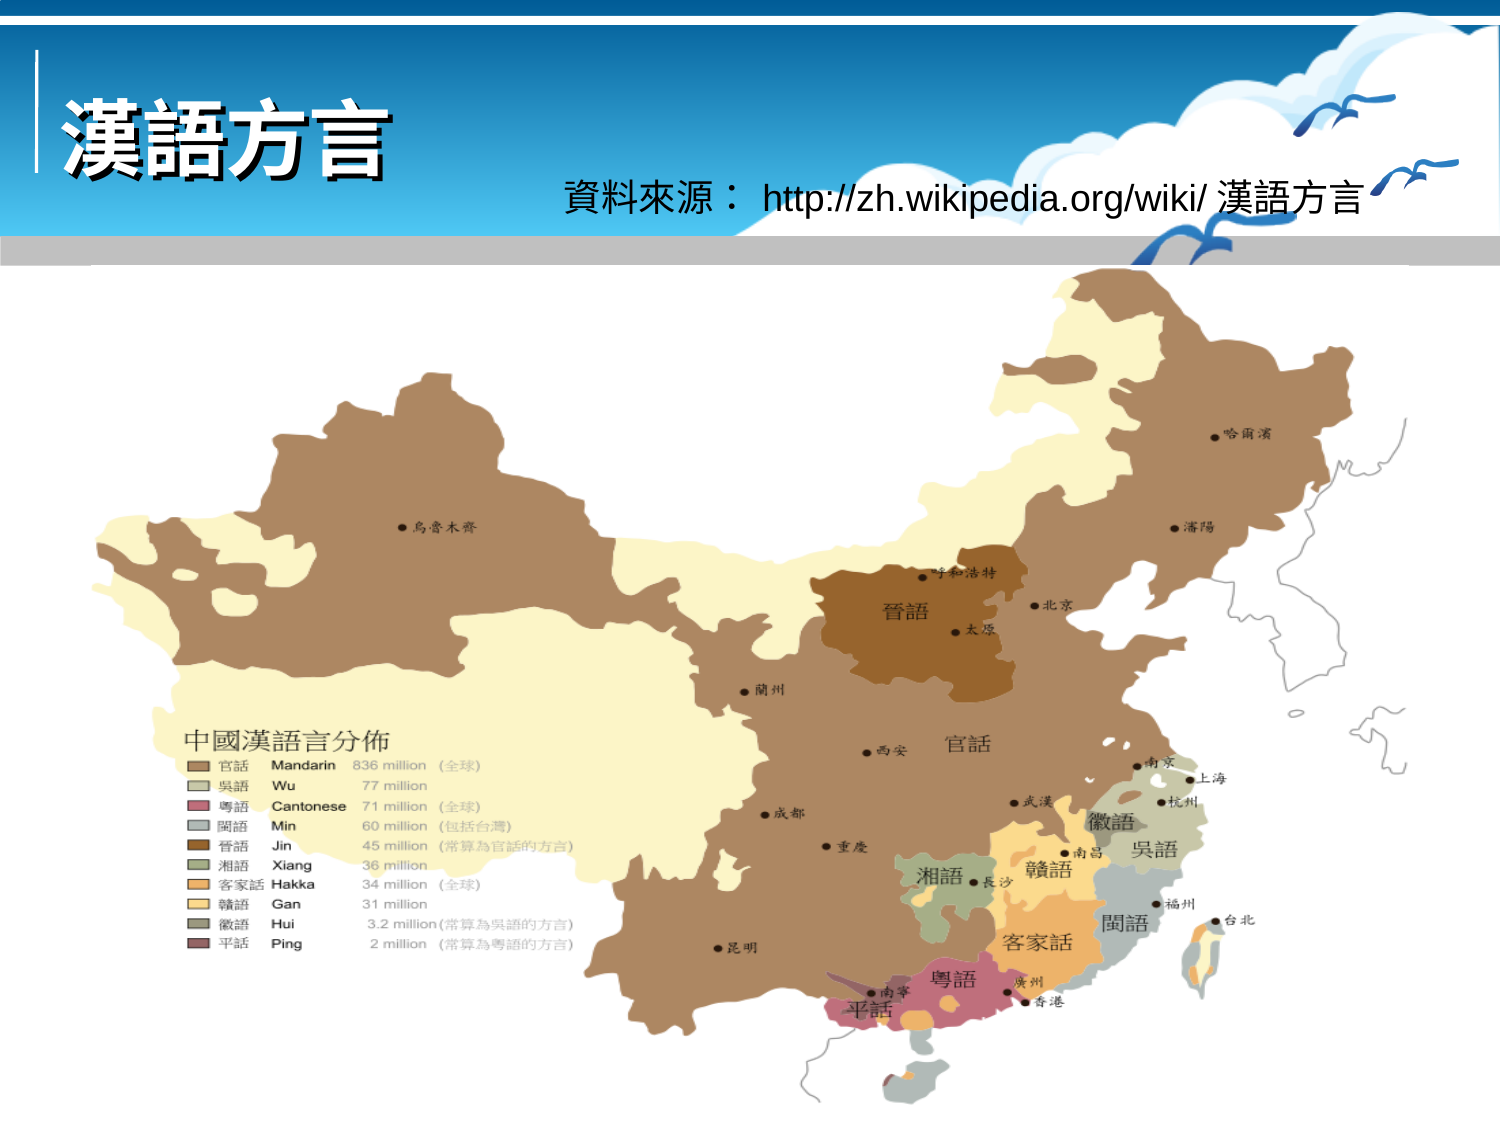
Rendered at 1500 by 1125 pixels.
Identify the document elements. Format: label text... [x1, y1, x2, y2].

picture [91, 12, 1500, 1107]
text_box 資料來源：http://zh.wikipedia.org/wiki/漢語方言 [549, 164, 1400, 221]
title 漢語方言 [59, 86, 1465, 186]
